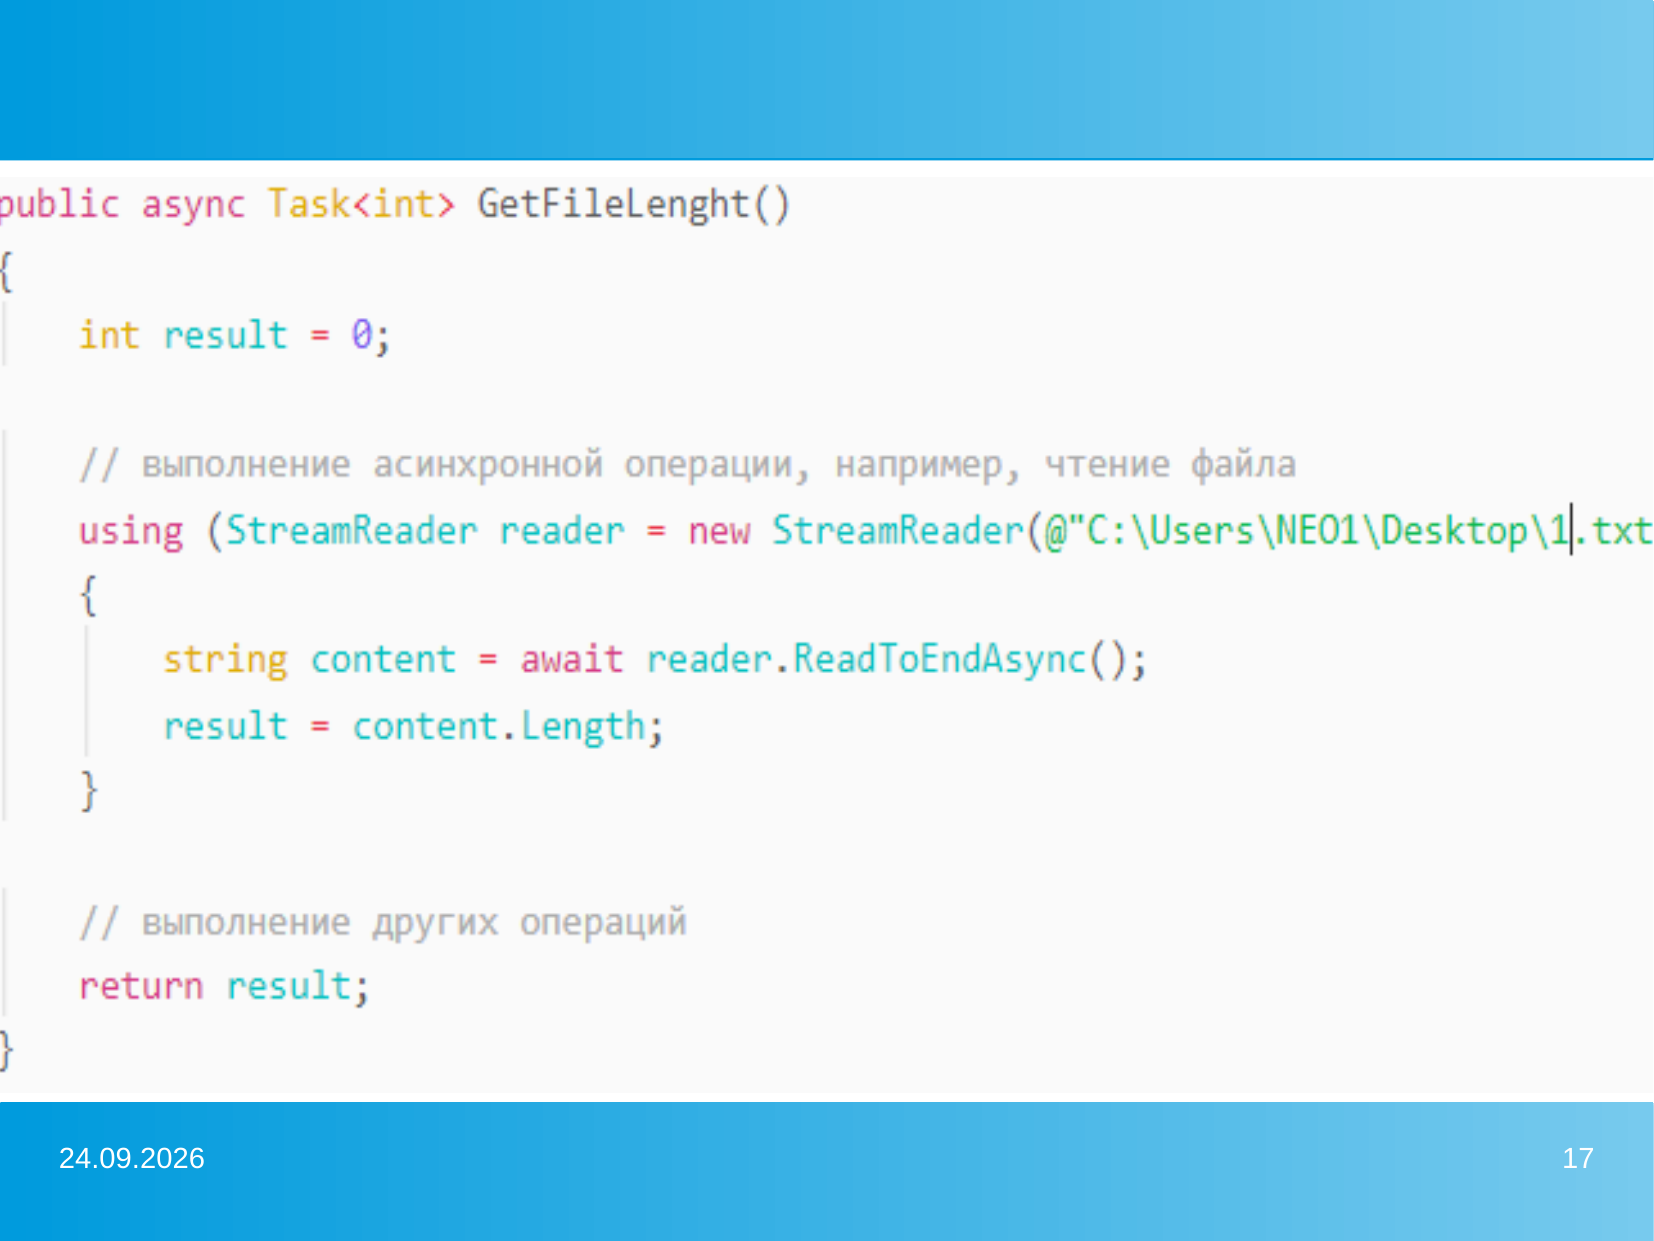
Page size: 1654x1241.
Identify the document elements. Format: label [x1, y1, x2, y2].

picture [0, 177, 1654, 1093]
